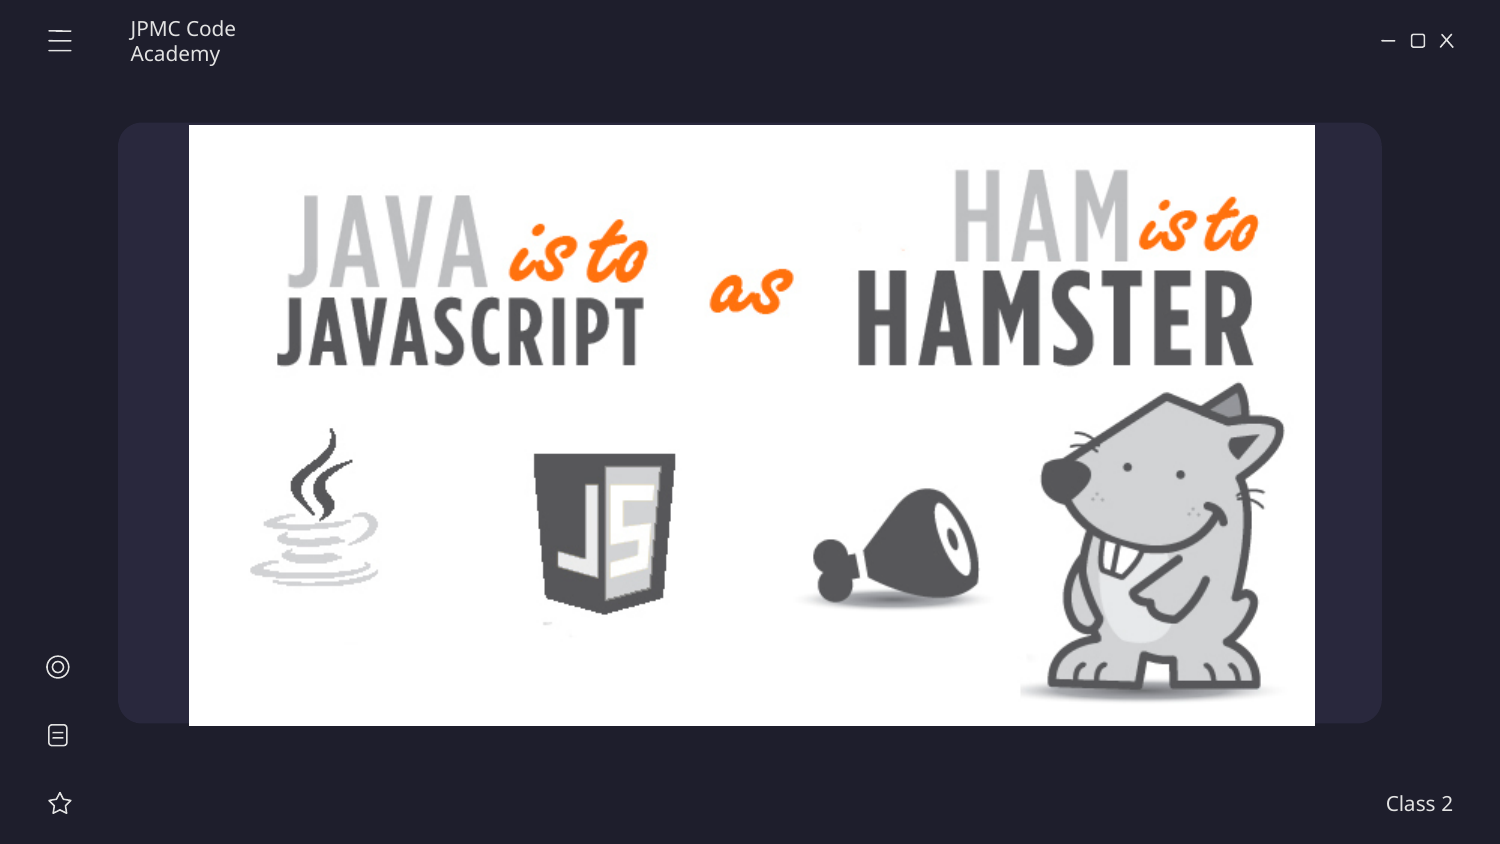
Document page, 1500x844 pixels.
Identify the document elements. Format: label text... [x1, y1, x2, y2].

picture [189, 125, 1315, 726]
subtitle Class 2 [1278, 780, 1453, 826]
subtitle JPMC Code Academy [130, 18, 306, 64]
